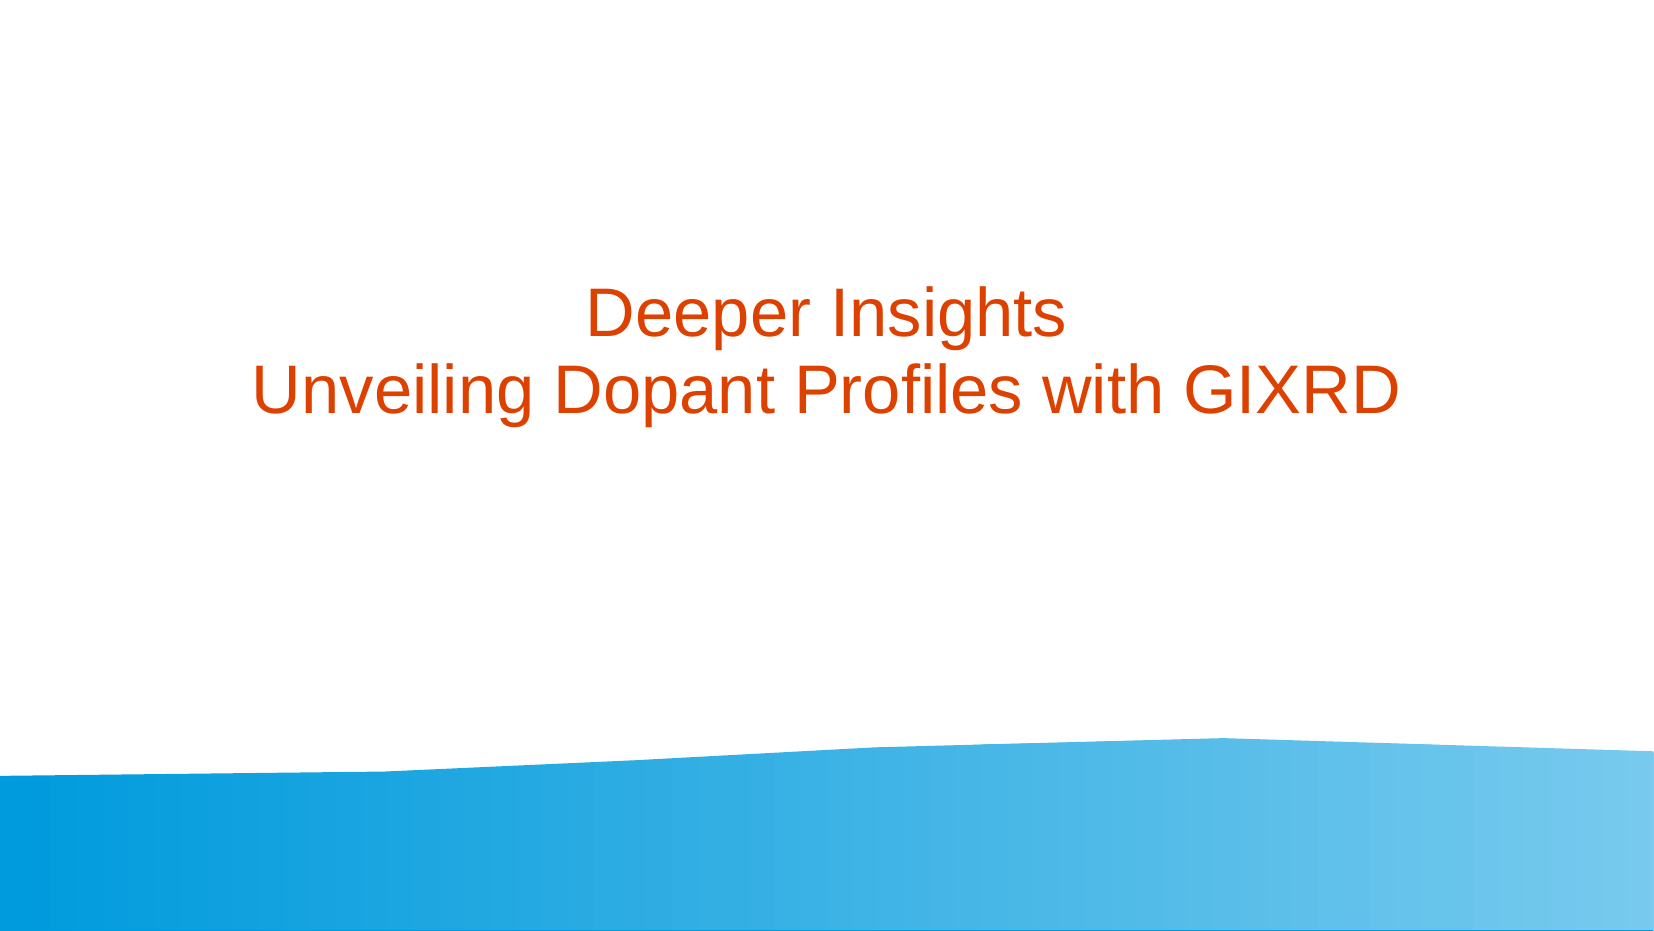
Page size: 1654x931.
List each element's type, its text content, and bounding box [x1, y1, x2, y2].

title Deeper Insights Unveiling Dopant Profiles with GIXRD [88, 262, 1565, 440]
